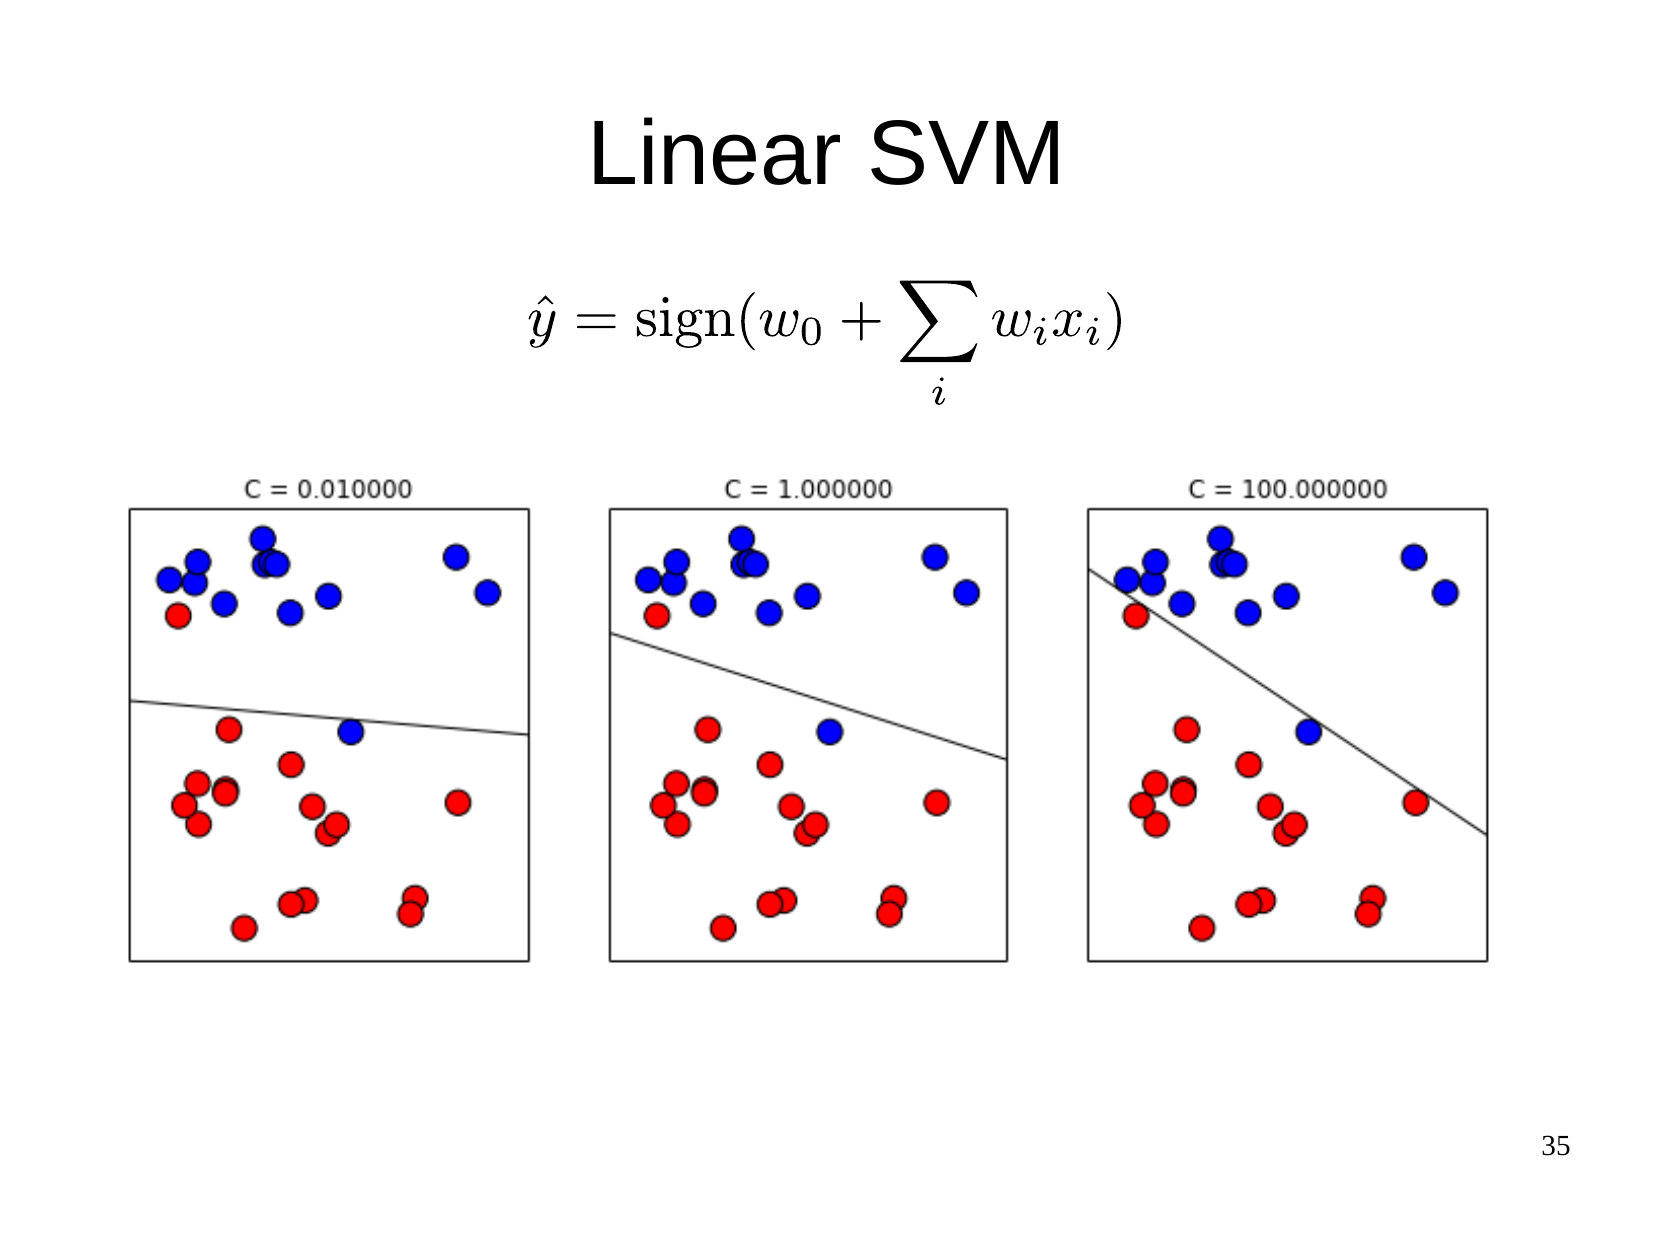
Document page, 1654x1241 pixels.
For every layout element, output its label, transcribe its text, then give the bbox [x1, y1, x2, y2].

title Linear SVM [82, 49, 1571, 257]
text_box [526, 274, 1127, 406]
picture [115, 464, 1501, 976]
